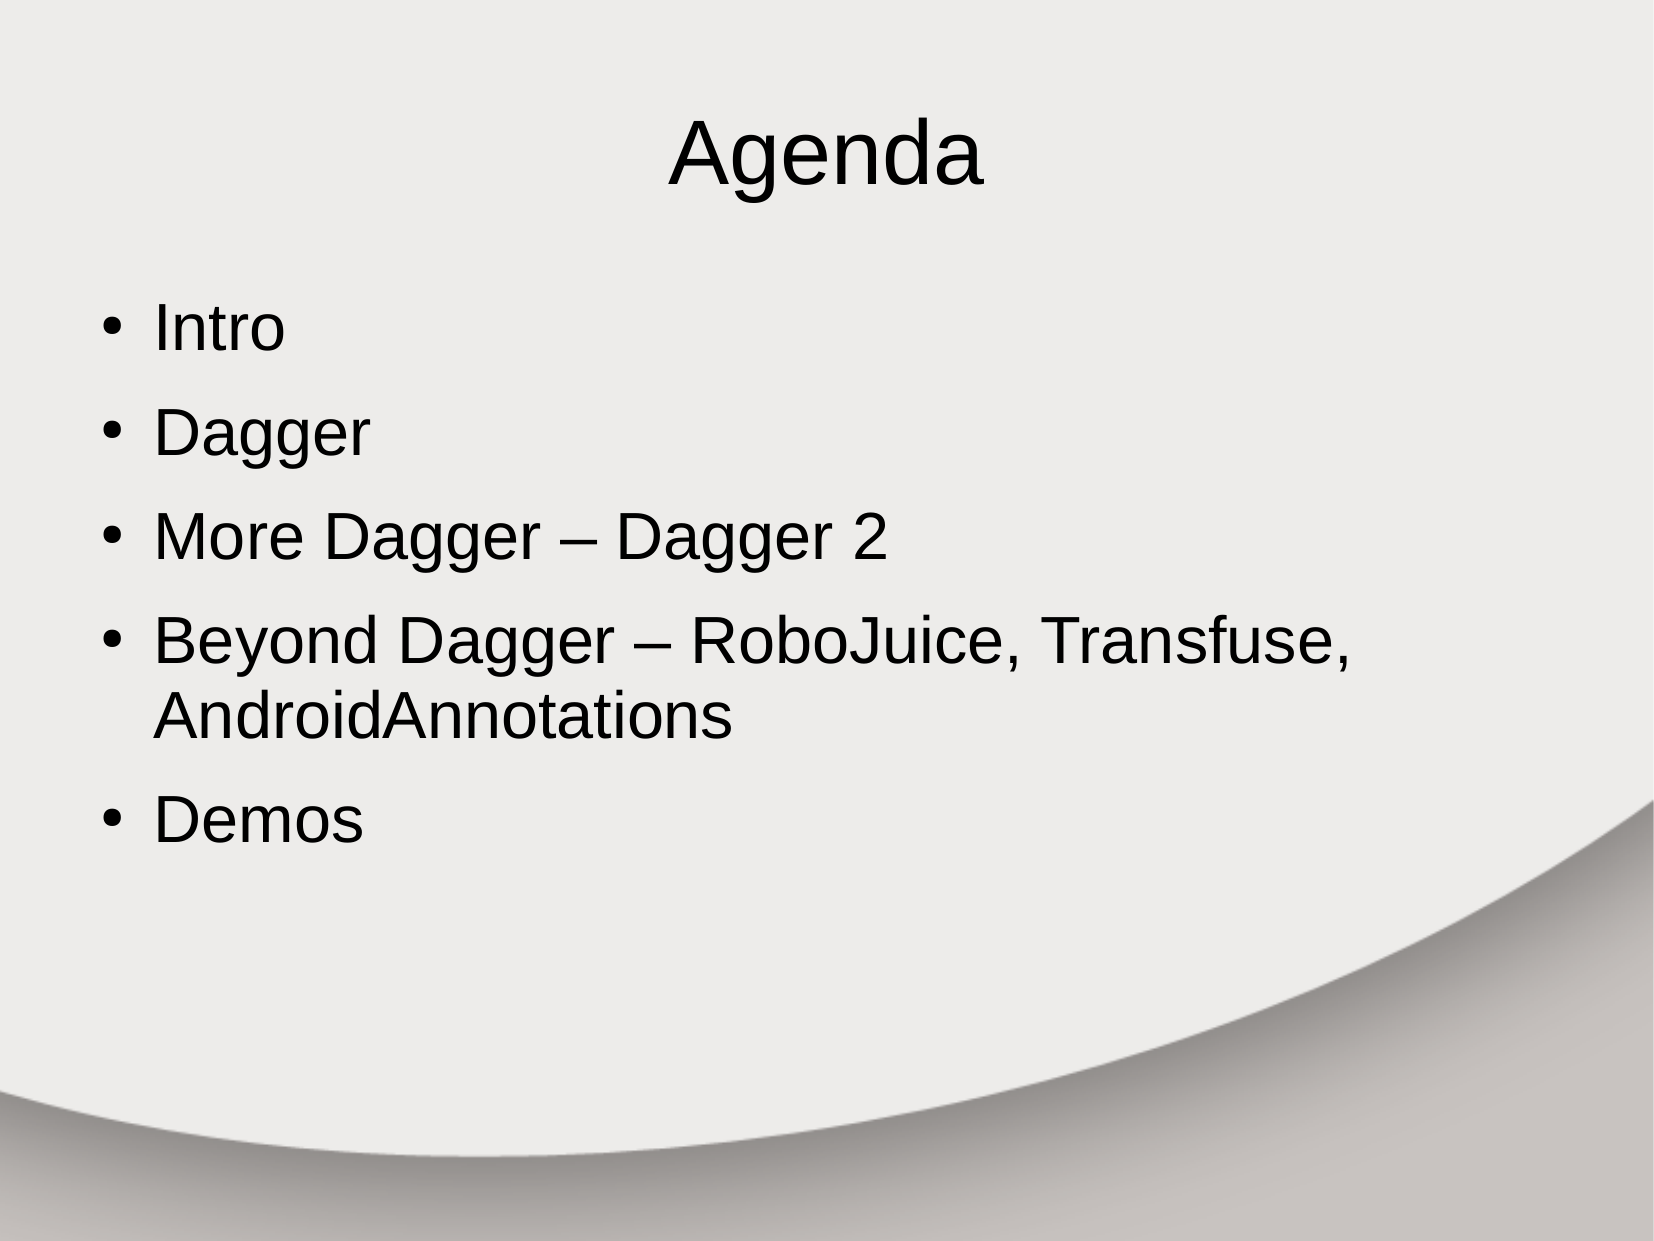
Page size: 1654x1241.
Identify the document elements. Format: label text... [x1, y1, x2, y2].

list Intro Dagger More Dagger – Dagger 2 Beyond Dagger – RoboJuice, Transfuse, AndroidAnnotations Demos [82, 290, 1571, 1109]
picture [0, 0, 1654, 1241]
title Agenda [82, 49, 1571, 257]
